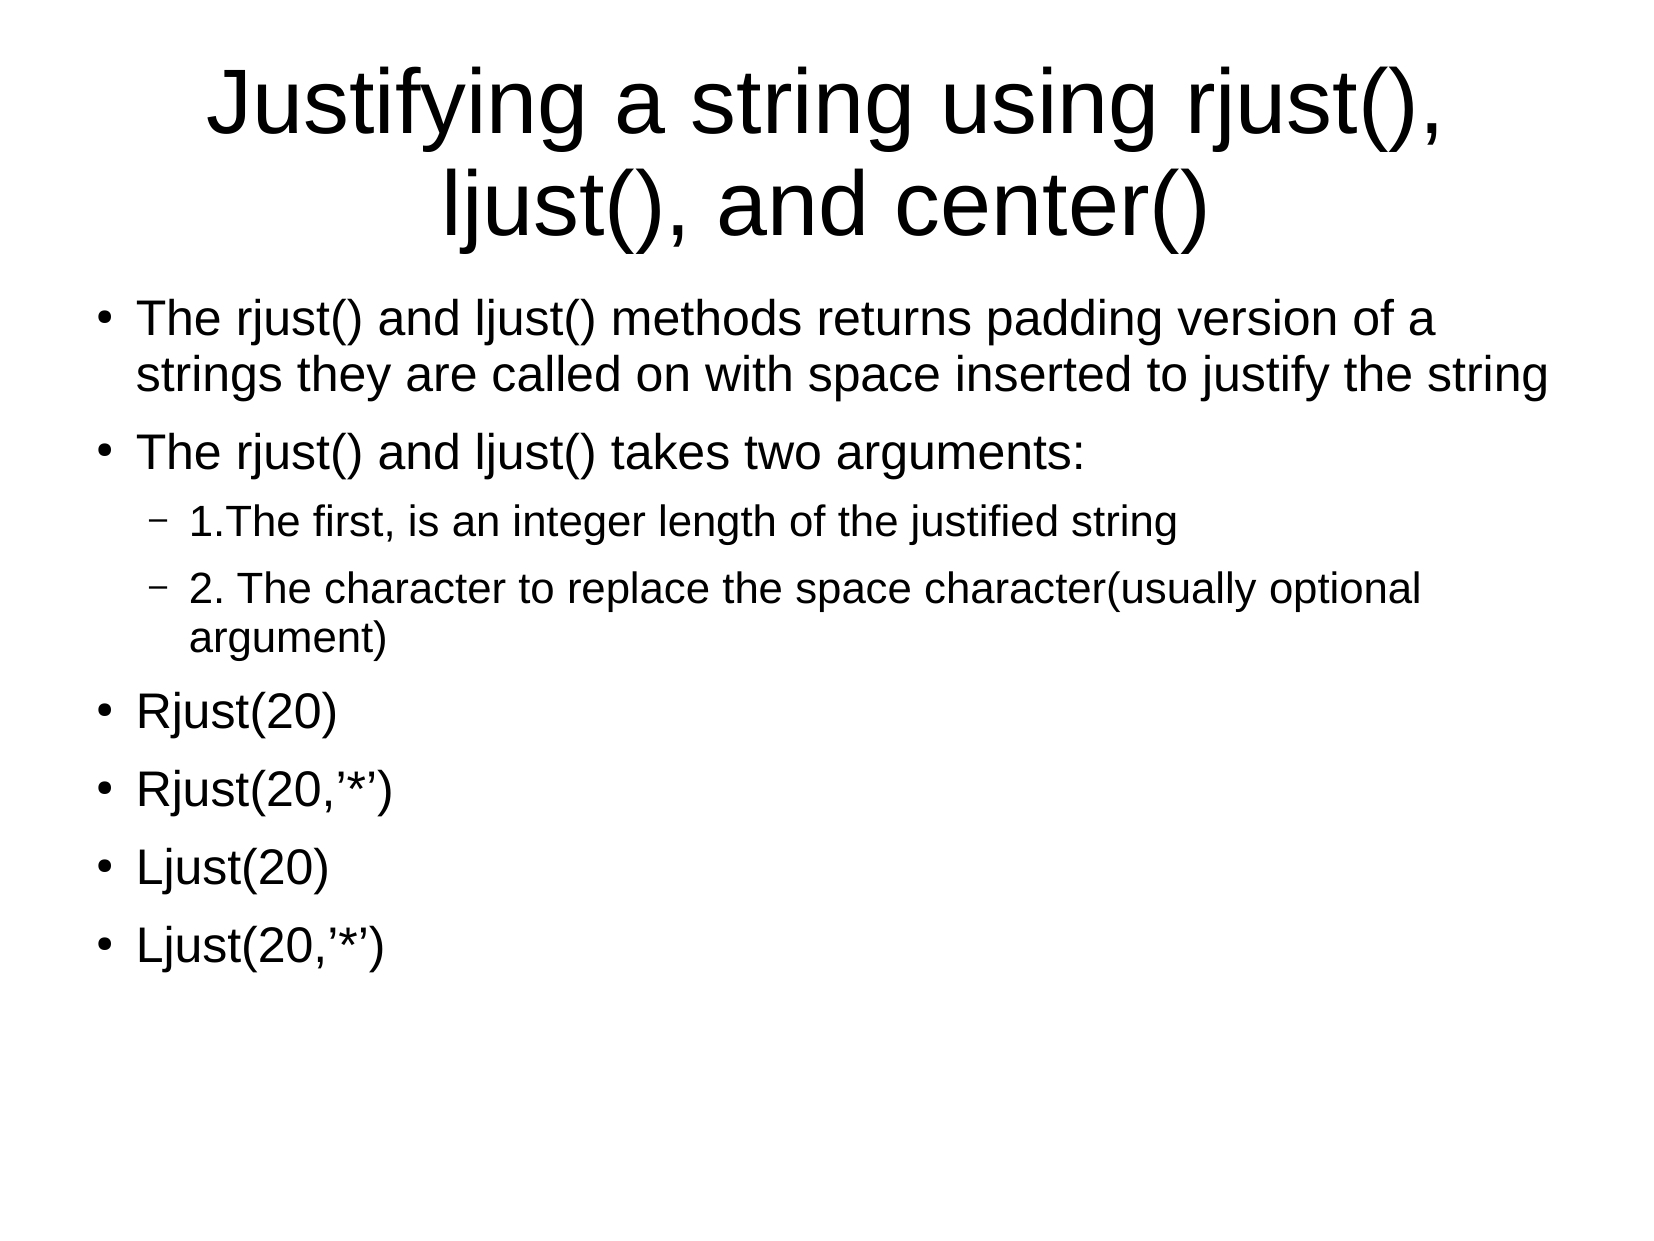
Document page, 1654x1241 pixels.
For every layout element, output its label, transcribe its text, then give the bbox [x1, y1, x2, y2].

list The rjust() and ljust() methods returns padding version of a strings they are called on with space inserted to justify the string The rjust() and ljust() takes two arguments: 1.The first, is an integer length of the justified string 2. The character to replace the space character(usually optional argument) Rjust(20) Rjust(20,’*’) Ljust(20) Ljust(20,’*’) [82, 290, 1571, 1010]
title Justifying a string using rjust(), ljust(), and center() [82, 49, 1571, 257]
